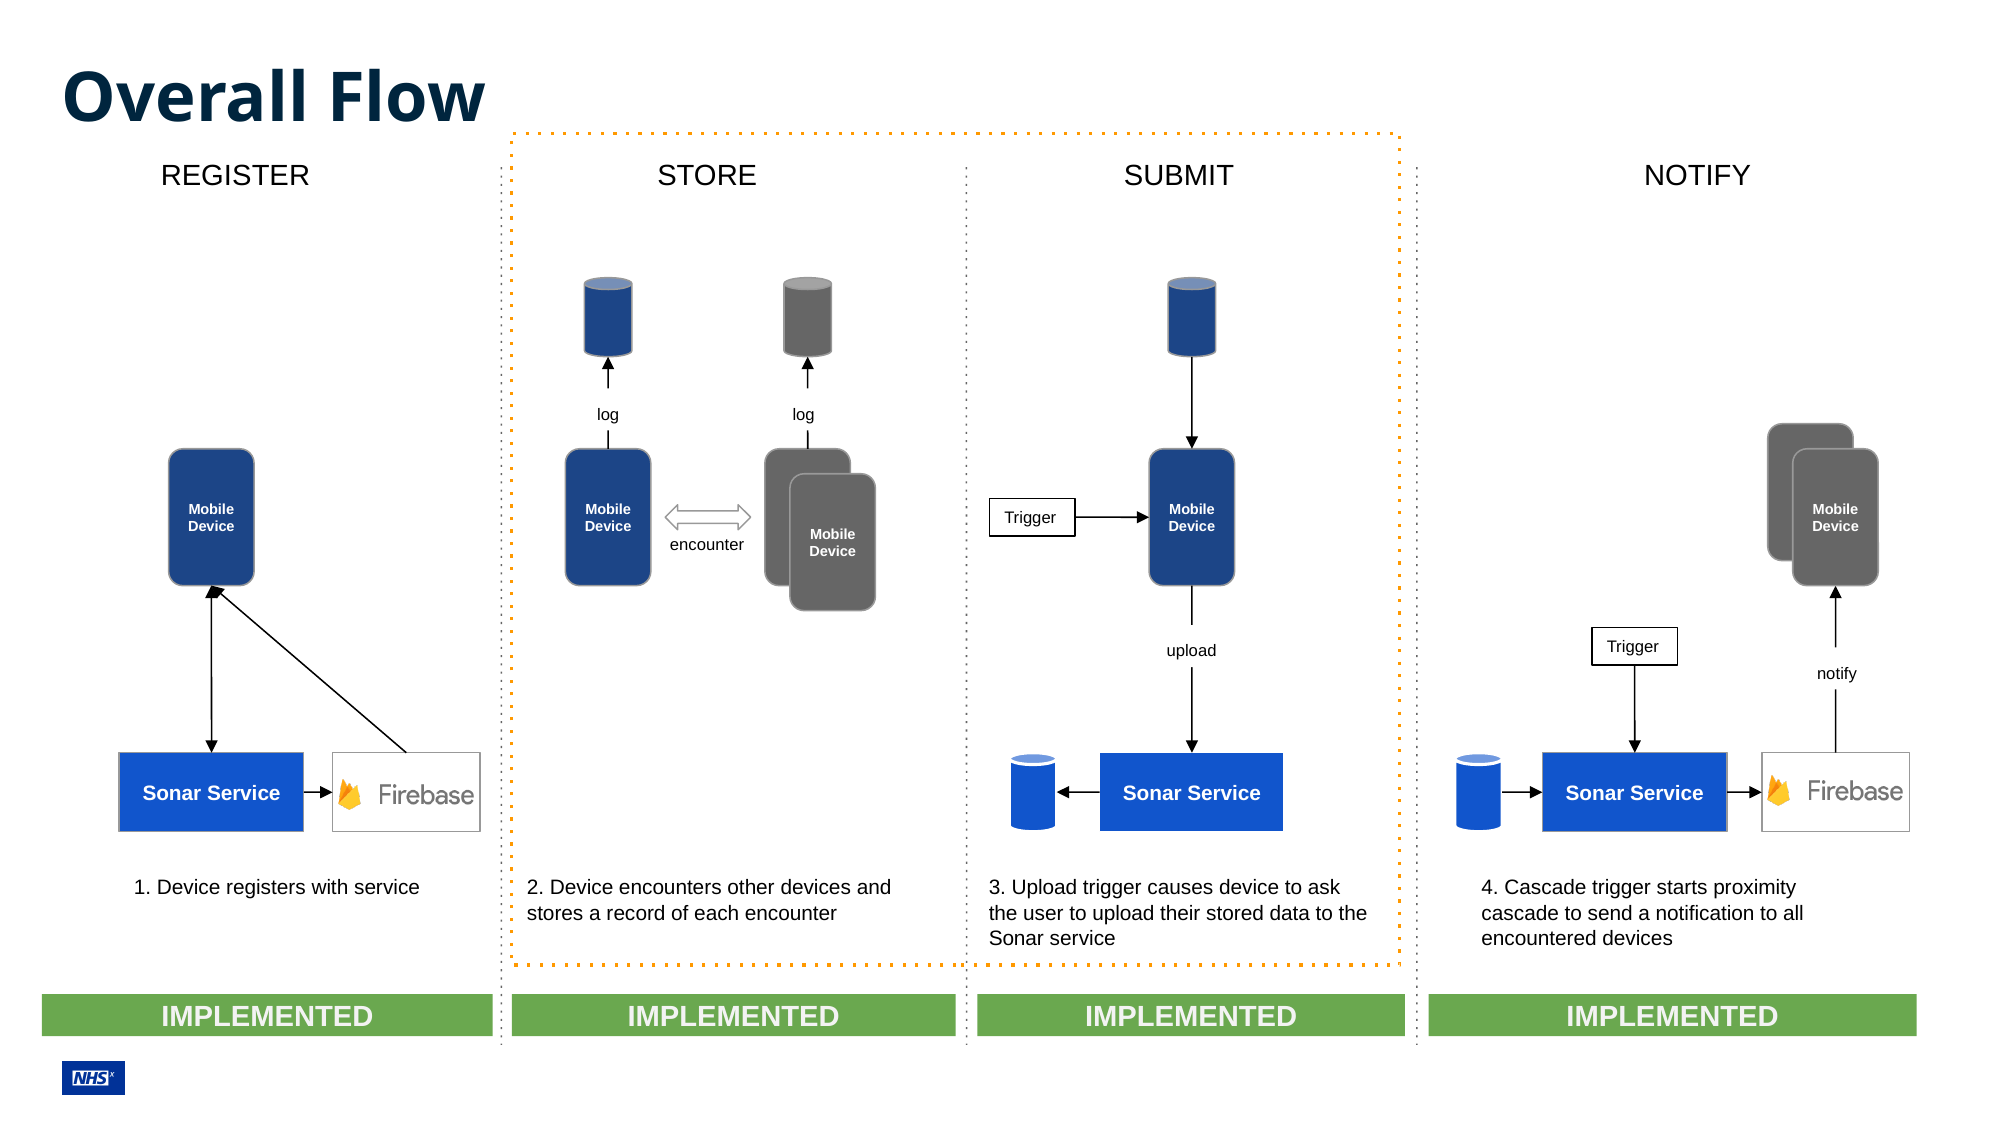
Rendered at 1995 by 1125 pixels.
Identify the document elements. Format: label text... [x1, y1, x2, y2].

text_box 1. Device registers with service [119, 859, 511, 948]
text_box SUBMIT [1070, 140, 1288, 194]
picture [338, 775, 474, 813]
text_box log [750, 388, 857, 431]
text_box encounter [654, 518, 761, 561]
text_box Mobile Device [789, 473, 876, 611]
text_box [784, 285, 832, 357]
text_box Mobi [764, 448, 851, 586]
text_box Mobi [1767, 423, 1854, 561]
text_box 2. Device encounters other devices and stores a record of each encounter [511, 859, 923, 948]
text_box IMPLEMENTED [1428, 994, 1917, 1037]
text_box Sonar Service [119, 752, 304, 832]
text_box Trigger [1591, 627, 1678, 665]
text_box 3. Upload trigger causes device to ask the user to upload their stored data to the Sonar service [973, 859, 1385, 948]
picture [62, 1061, 125, 1095]
text_box [584, 285, 632, 357]
text_box NOTIFY [1589, 140, 1807, 194]
text_box Trigger [989, 498, 1075, 536]
text_box Mobile Device [168, 448, 255, 586]
text_box Mobile Device [565, 448, 651, 586]
text_box [1009, 760, 1057, 832]
text_box REGISTER [126, 140, 344, 194]
text_box upload [1138, 625, 1245, 668]
text_box Mobile Device [1149, 448, 1235, 586]
text_box IMPLEMENTED [977, 994, 1405, 1037]
picture [1767, 771, 1903, 809]
text_box IMPLEMENTED [511, 994, 956, 1037]
text_box 4. Cascade trigger starts proximity cascade to send a notification to all encountered devices [1466, 859, 1877, 948]
text_box [1761, 752, 1910, 832]
text_box Sonar Service [1099, 752, 1285, 832]
text_box STORE [598, 140, 816, 194]
text_box [1168, 285, 1216, 357]
title Overall Flow [41, 33, 1932, 120]
text_box [1454, 759, 1503, 832]
text_box [665, 504, 751, 518]
text_box log [555, 388, 662, 431]
text_box IMPLEMENTED [41, 994, 493, 1037]
text_box Sonar Service [1542, 752, 1727, 832]
text_box Mobile Device [1792, 448, 1879, 586]
text_box [332, 752, 481, 832]
text_box notify [1784, 647, 1891, 690]
